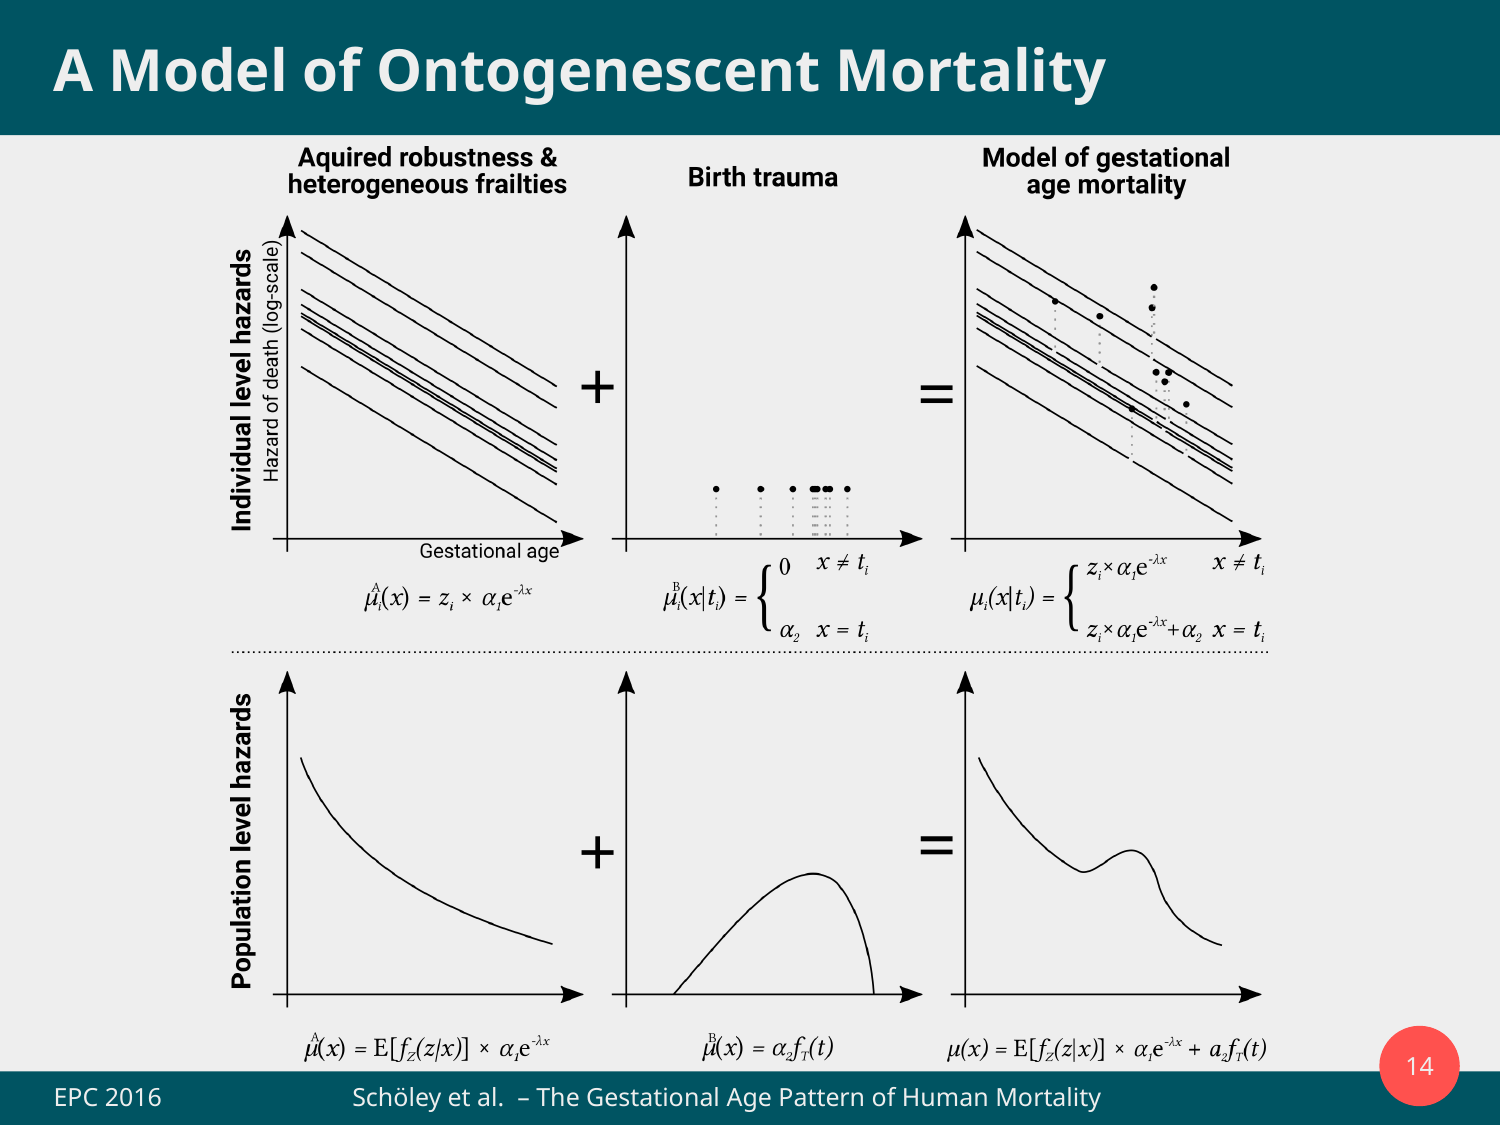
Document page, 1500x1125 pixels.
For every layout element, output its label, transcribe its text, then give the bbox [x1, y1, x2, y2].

picture [230, 146, 1270, 1062]
title A Model of Ontogenescent Mortality [53, 0, 1447, 141]
